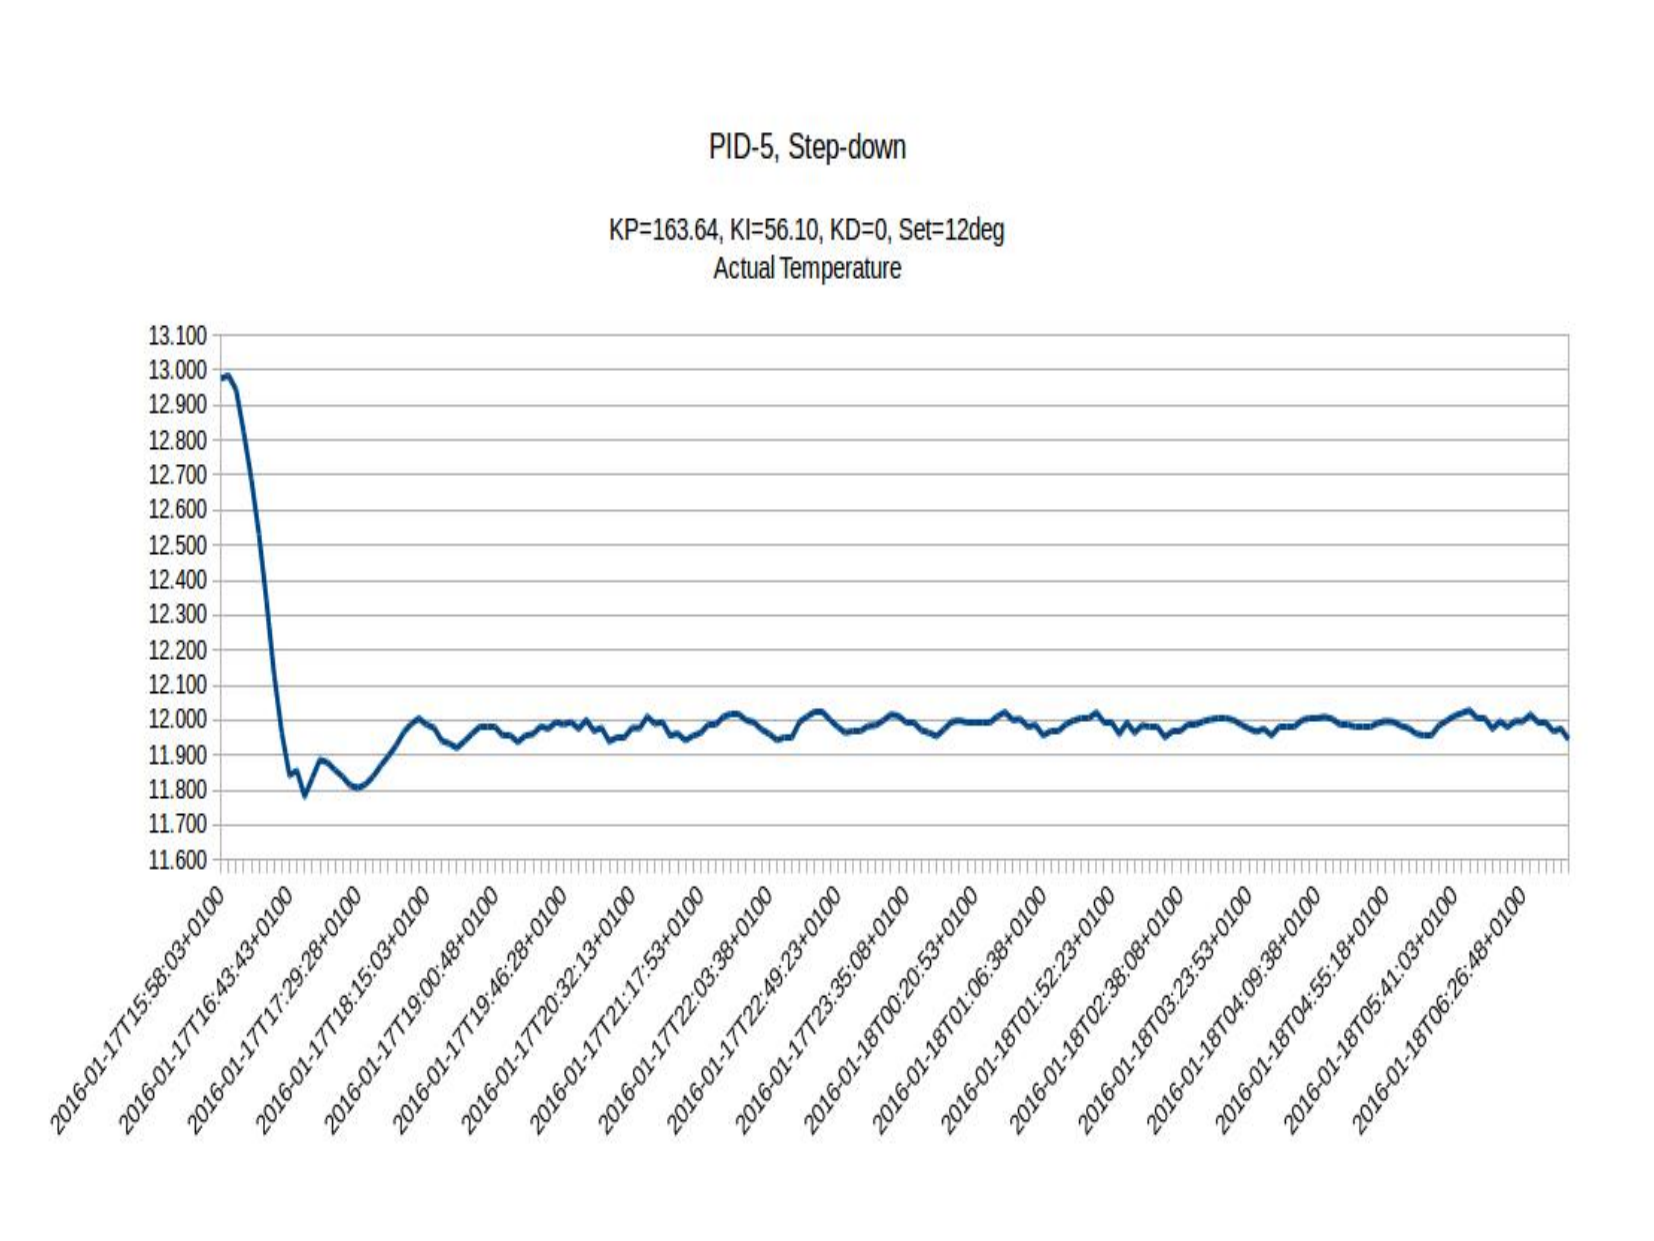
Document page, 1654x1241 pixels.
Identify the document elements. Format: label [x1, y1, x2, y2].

picture [13, 82, 1598, 1163]
